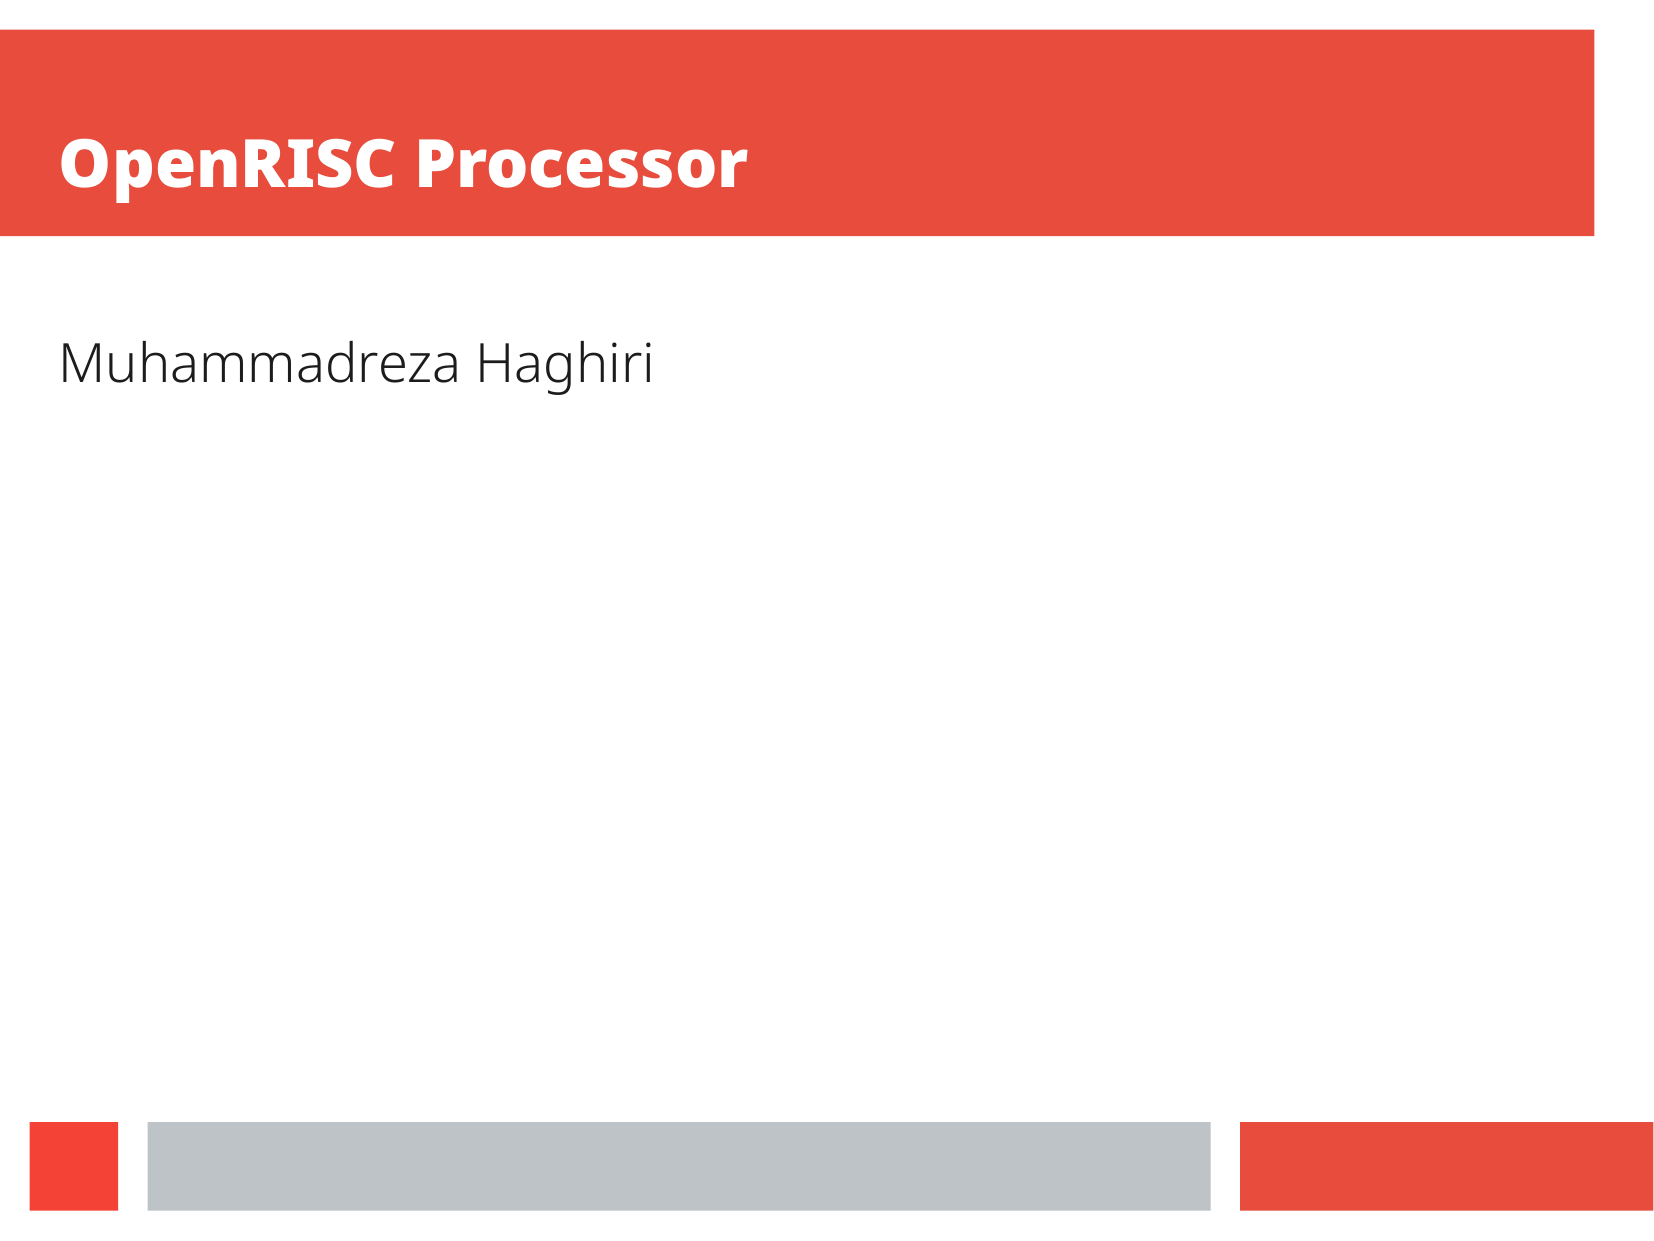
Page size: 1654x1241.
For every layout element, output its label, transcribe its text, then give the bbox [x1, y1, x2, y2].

subtitle Muhammadreza Haghiri [59, 324, 1565, 1093]
title OpenRISC Processor [59, 59, 1595, 207]
